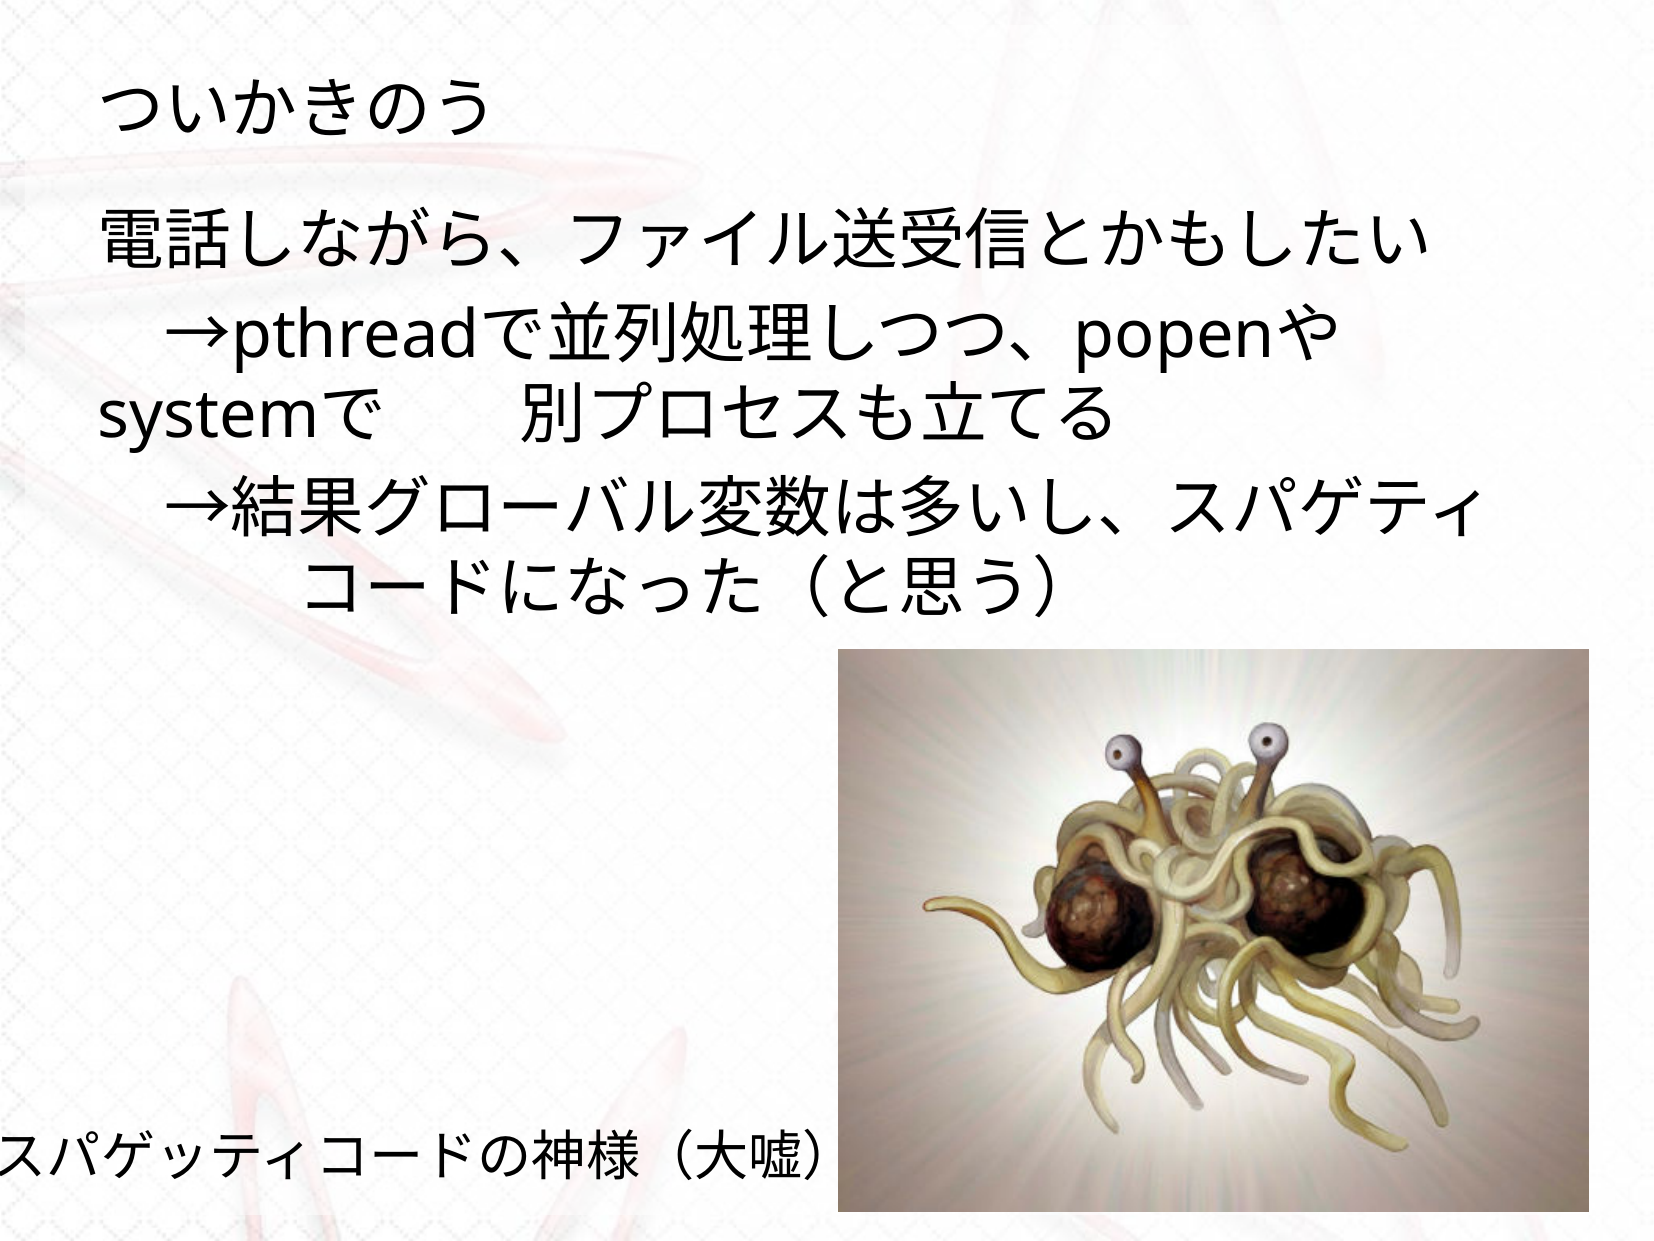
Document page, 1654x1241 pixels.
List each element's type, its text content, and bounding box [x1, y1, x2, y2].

text_box スパゲッティコードの神様（大嘘） [59, 1122, 792, 1182]
picture [0, 0, 1654, 1241]
picture [838, 649, 1589, 1213]
list 電話しながら、ファイル送受信とかもしたい →pthreadで並列処理しつつ、popenやsystemで 別プロセスも立てる →結果グローバル変数は多いし、スパゲティ コードになった（と思う） [82, 189, 1571, 638]
title ついかきのう [82, 34, 1571, 154]
